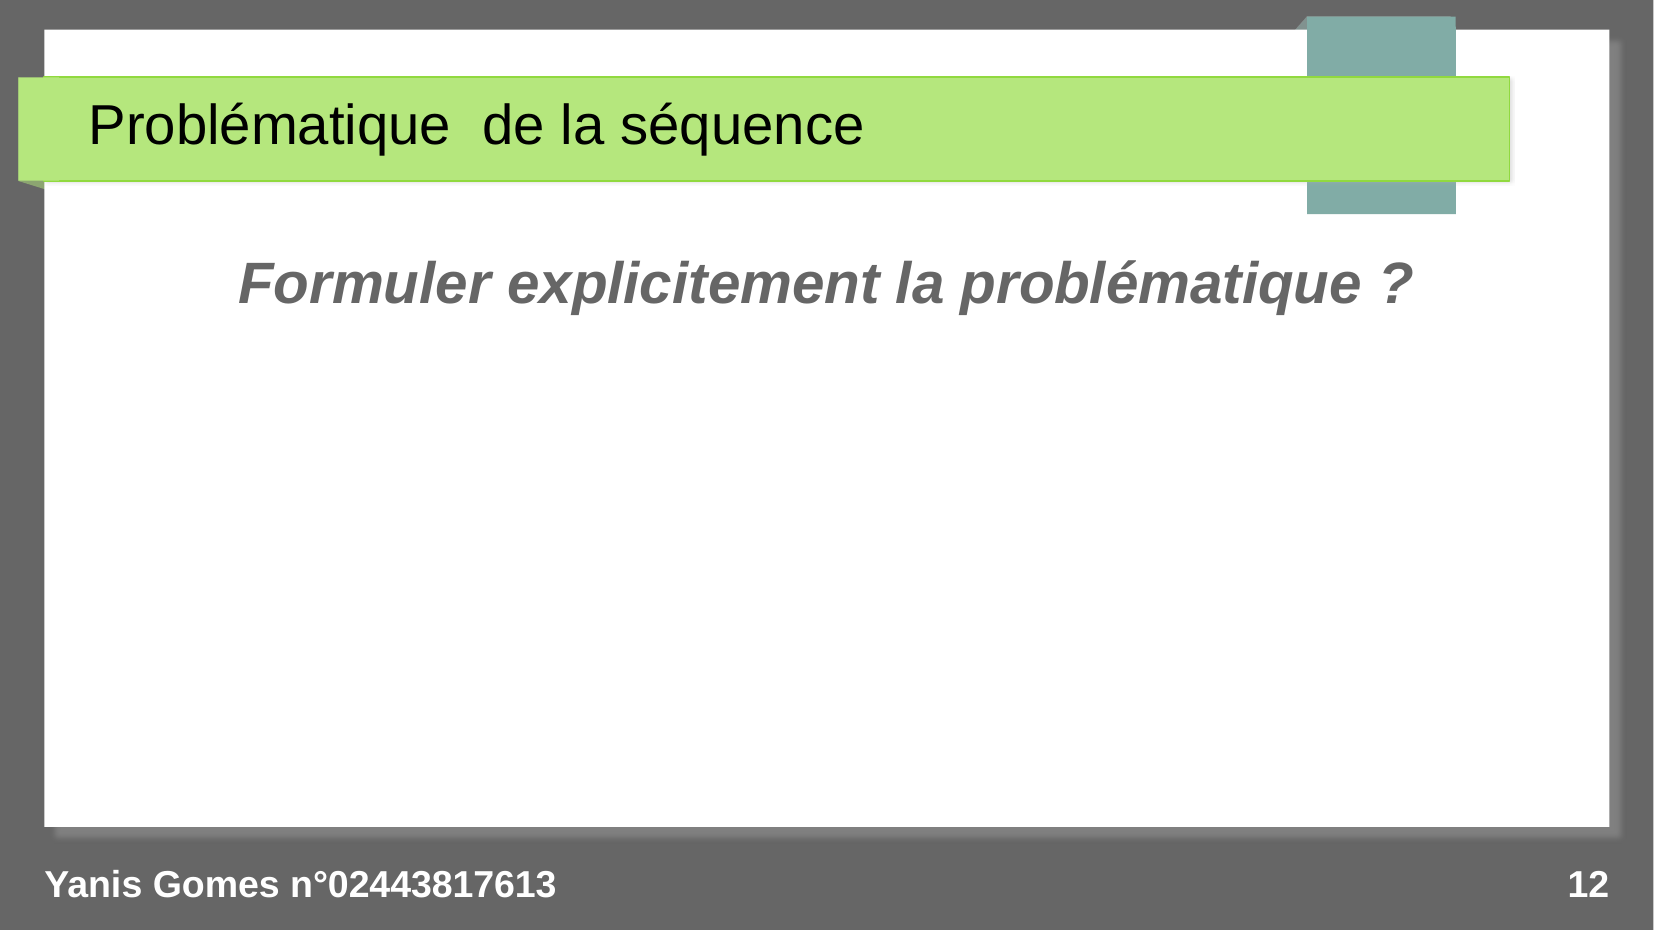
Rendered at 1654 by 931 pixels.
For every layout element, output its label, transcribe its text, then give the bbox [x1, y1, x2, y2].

text_box 29 [974, 856, 1625, 916]
text_box Yanis Gomes n°02443817613 [29, 856, 680, 916]
title Problématique de la séquence [88, 73, 1506, 178]
list Formuler explicitement la problématique ? [88, 250, 1565, 739]
